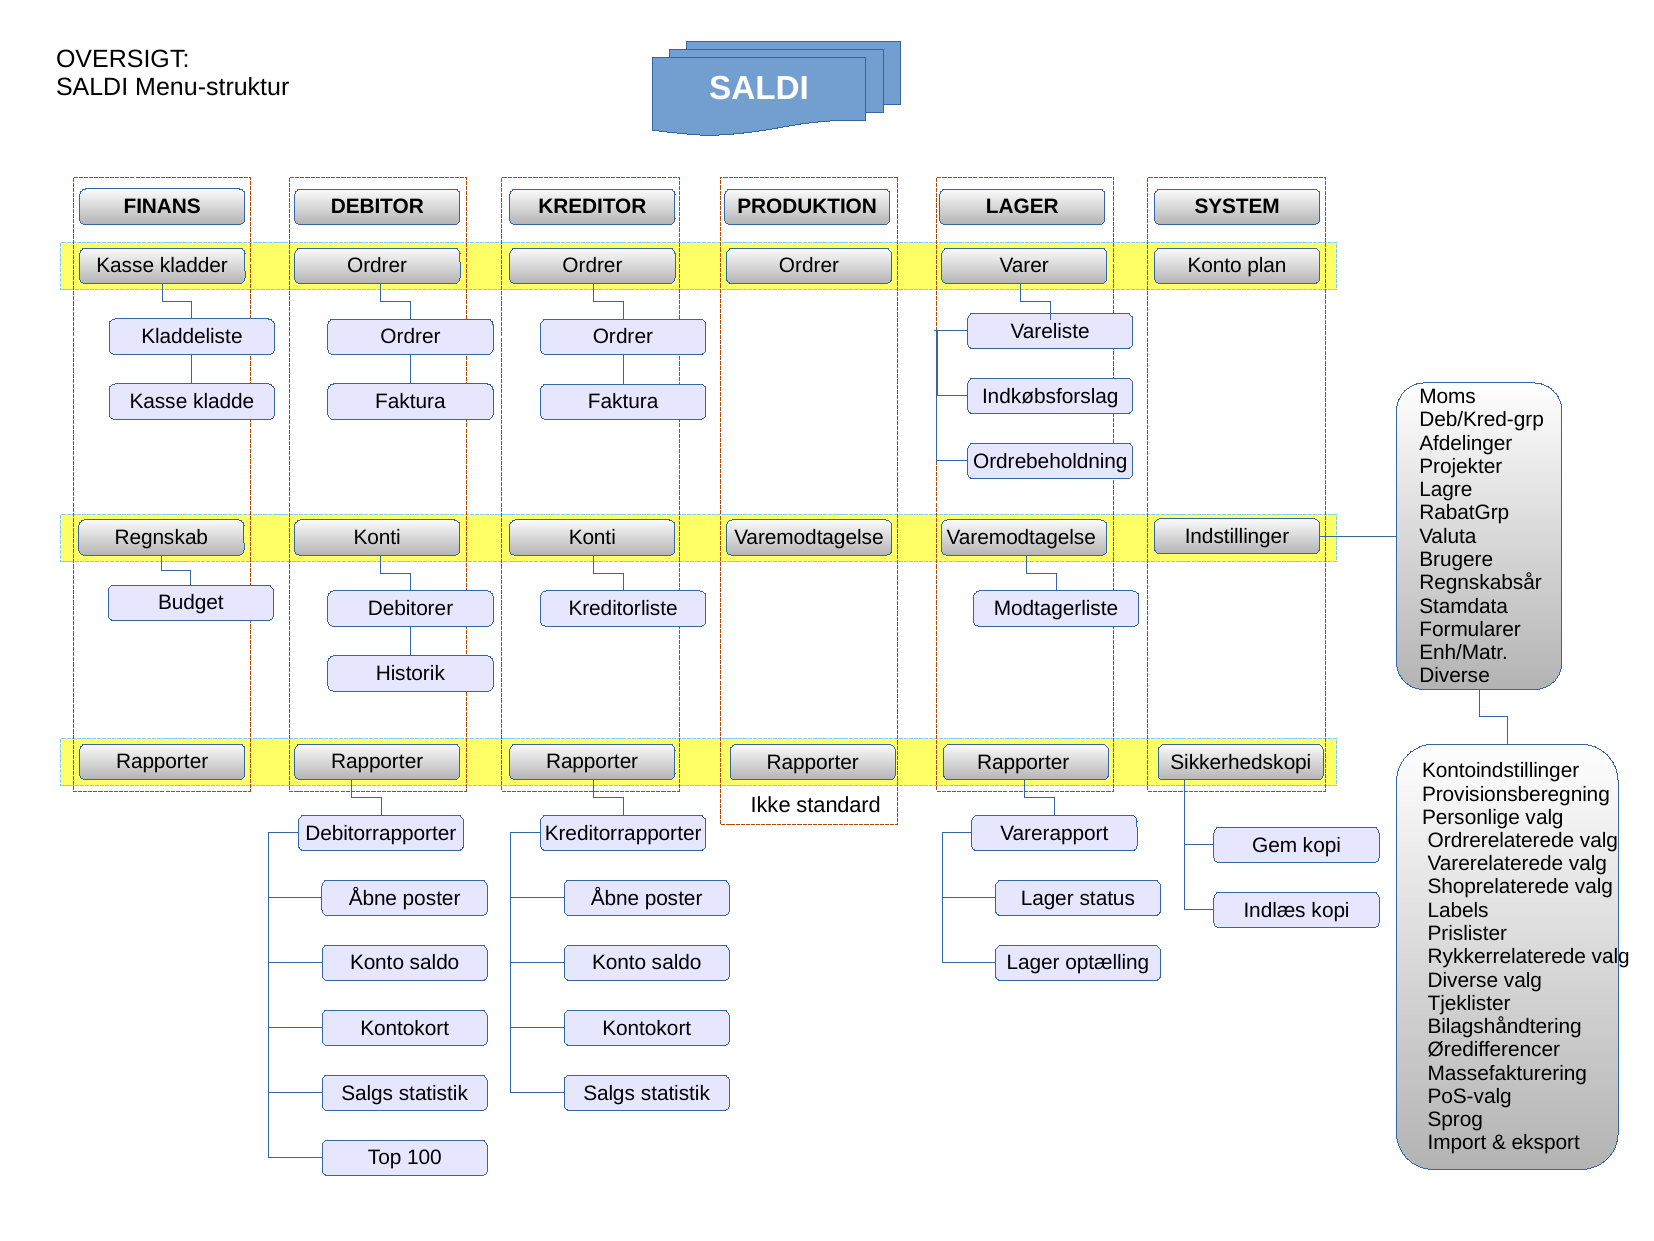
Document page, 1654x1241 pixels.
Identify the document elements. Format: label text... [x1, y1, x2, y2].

text_box Faktura [540, 384, 706, 420]
text_box Indlæs kopi [1213, 892, 1380, 928]
text_box Faktura [327, 383, 494, 420]
text_box Lager optælling [995, 945, 1161, 981]
text_box FINANS [79, 188, 245, 225]
text_box Modtagerliste [973, 590, 1139, 627]
text_box [60, 514, 1337, 562]
text_box Vareliste [967, 313, 1133, 349]
text_box LAGER [939, 189, 1105, 225]
text_box Rapporter [79, 744, 245, 780]
text_box Konti [294, 519, 460, 556]
text_box Historik [327, 655, 494, 692]
text_box Top 100 [322, 1140, 488, 1176]
text_box Indkøbsforslag [967, 378, 1133, 414]
text_box Kontokort [564, 1010, 730, 1046]
text_box Regnskab [78, 519, 245, 556]
text_box Konti [509, 519, 675, 556]
text_box Konto plan [1154, 248, 1320, 284]
text_box Ordrer [540, 319, 706, 355]
text_box Rapporter [943, 744, 1109, 780]
text_box Åbne poster [321, 880, 488, 916]
text_box Debitorrapporter [298, 815, 464, 851]
text_box [60, 738, 1337, 786]
text_box Ordrer [509, 248, 676, 284]
text_box Kontoindstillinger Provisionsberegning Personlige valg Ordrerelaterede valg Varerelaterede valg Shoprelaterede valg Labels Prislister Rykkerrelaterede valg Diverse valg Tjeklister Bilagshåndtering Øredifferencer Massefakturering PoS-valg Sprog Import & eksport [1396, 744, 1619, 1170]
text_box Kontokort [322, 1010, 488, 1046]
text_box Varerapport [971, 815, 1138, 851]
text_box Åbne poster [564, 880, 730, 916]
text_box Konto saldo [322, 945, 488, 981]
text_box Debitorer [327, 590, 494, 627]
text_box KREDITOR [509, 189, 676, 225]
text_box Ordrebeholdning [967, 443, 1133, 479]
text_box Konto saldo [564, 945, 730, 981]
text_box Salgs statistik [564, 1075, 730, 1111]
text_box Salgs statistik [322, 1075, 488, 1111]
text_box Moms Deb/Kred-grp Afdelinger Projekter Lagre RabatGrp Valuta Brugere Regnskabsår Stamdata Formularer Enh/Matr. Diverse [1396, 382, 1562, 690]
text_box Kreditorrapporter [540, 815, 706, 851]
text_box PRODUKTION [724, 189, 890, 225]
text_box Ikke standard [735, 785, 896, 825]
text_box SALDI [652, 41, 901, 136]
text_box SYSTEM [1154, 189, 1320, 225]
text_box Kasse kladde [109, 383, 275, 420]
text_box Rapporter [730, 744, 896, 780]
text_box Rapporter [509, 744, 676, 780]
text_box Gem kopi [1213, 827, 1380, 863]
text_box Varemodtagelse [941, 519, 1107, 556]
text_box [60, 242, 1337, 290]
text_box Varer [941, 248, 1107, 284]
text_box Ordrer [294, 248, 461, 284]
text_box Ordrer [327, 319, 494, 355]
text_box Kasse kladder [79, 248, 246, 284]
text_box DEBITOR [294, 189, 460, 225]
text_box Indstillinger [1154, 518, 1320, 554]
text_box Rapporter [294, 744, 460, 780]
text_box Sikkerhedskopi [1158, 744, 1324, 780]
text_box Varemodtagelse [726, 519, 892, 556]
text_box Kreditorliste [540, 590, 706, 627]
text_box Ordrer [726, 248, 892, 284]
text_box Budget [108, 585, 274, 621]
text_box Lager status [995, 880, 1161, 916]
text_box OVERSIGT: SALDI Menu-struktur [41, 37, 355, 109]
text_box Kladdeliste [109, 318, 275, 355]
